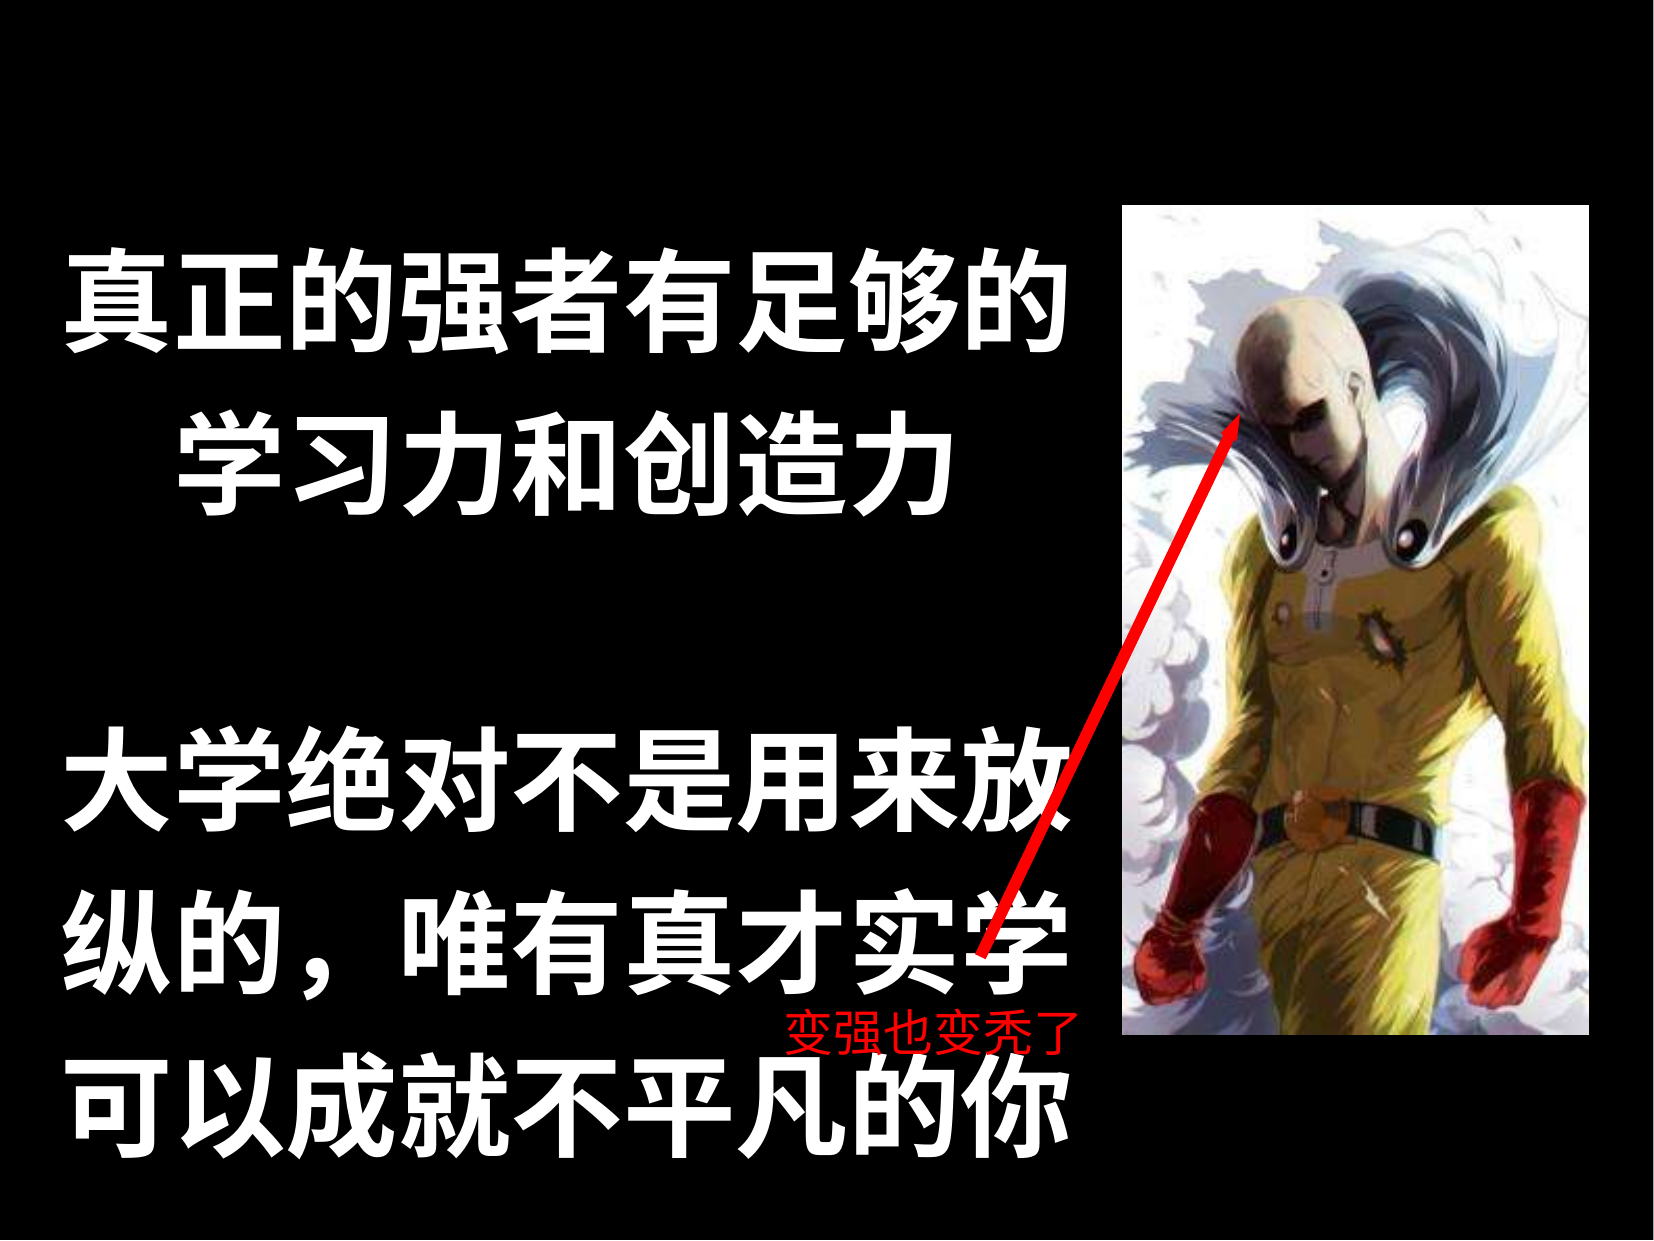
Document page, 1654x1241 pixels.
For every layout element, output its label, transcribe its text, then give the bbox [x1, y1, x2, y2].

text_box 变强也变秃了 [768, 986, 1099, 1052]
picture [1122, 205, 1589, 1035]
text_box 真正的强者有足够的学习力和创造力 大学绝对不是用来放纵的，唯有真才实学可以成就不平凡的你 [59, 212, 1075, 1028]
